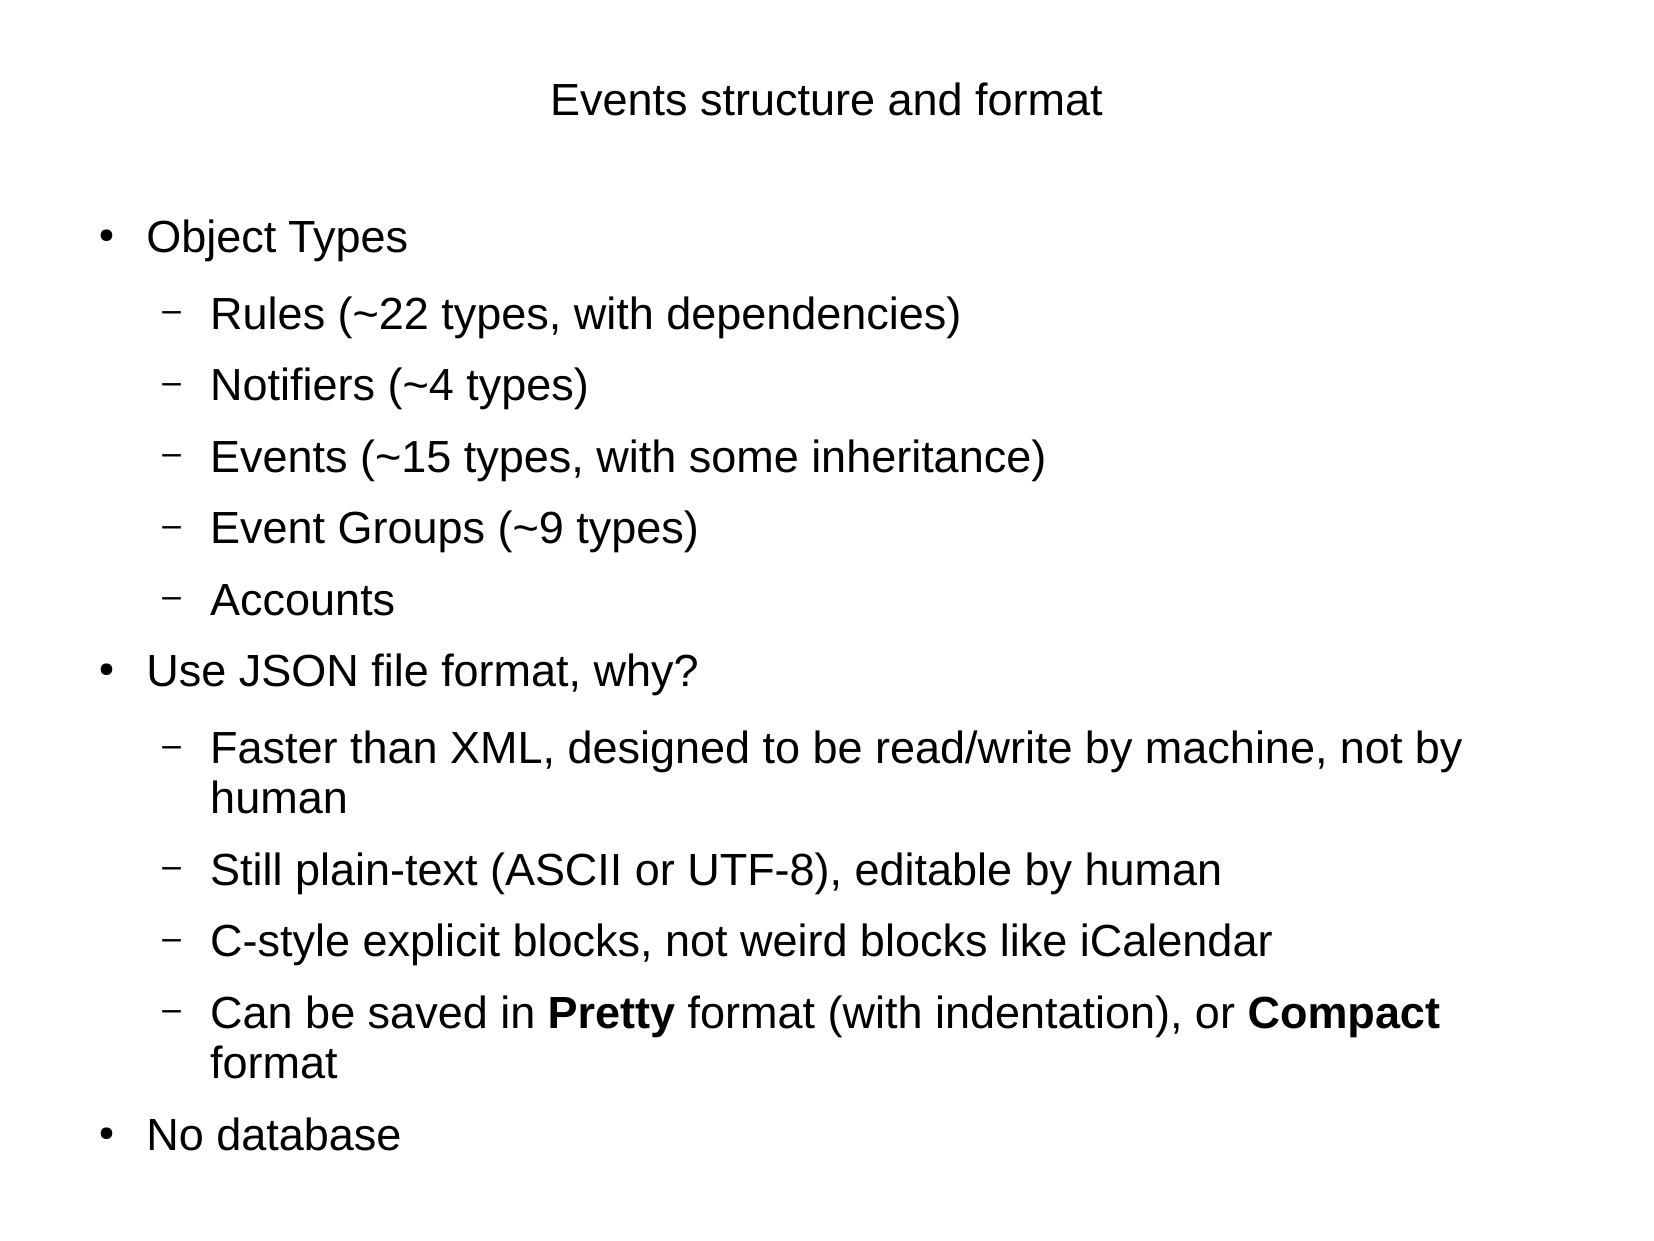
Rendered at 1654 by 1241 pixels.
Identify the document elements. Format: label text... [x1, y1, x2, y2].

list Events structure and format Object Types Rules (~22 types, with dependencies) Notifiers (~4 types) Events (~15 types, with some inheritance) Event Groups (~9 types) Accounts Use JSON file format, why? Faster than XML, designed to be read/write by machine, not by human Still plain-text (ASCII or UTF-8), editable by human C-style explicit blocks, not weird blocks like iCalendar Can be saved in Pretty format (with indentation), or Compact format No database [82, 75, 1571, 1171]
